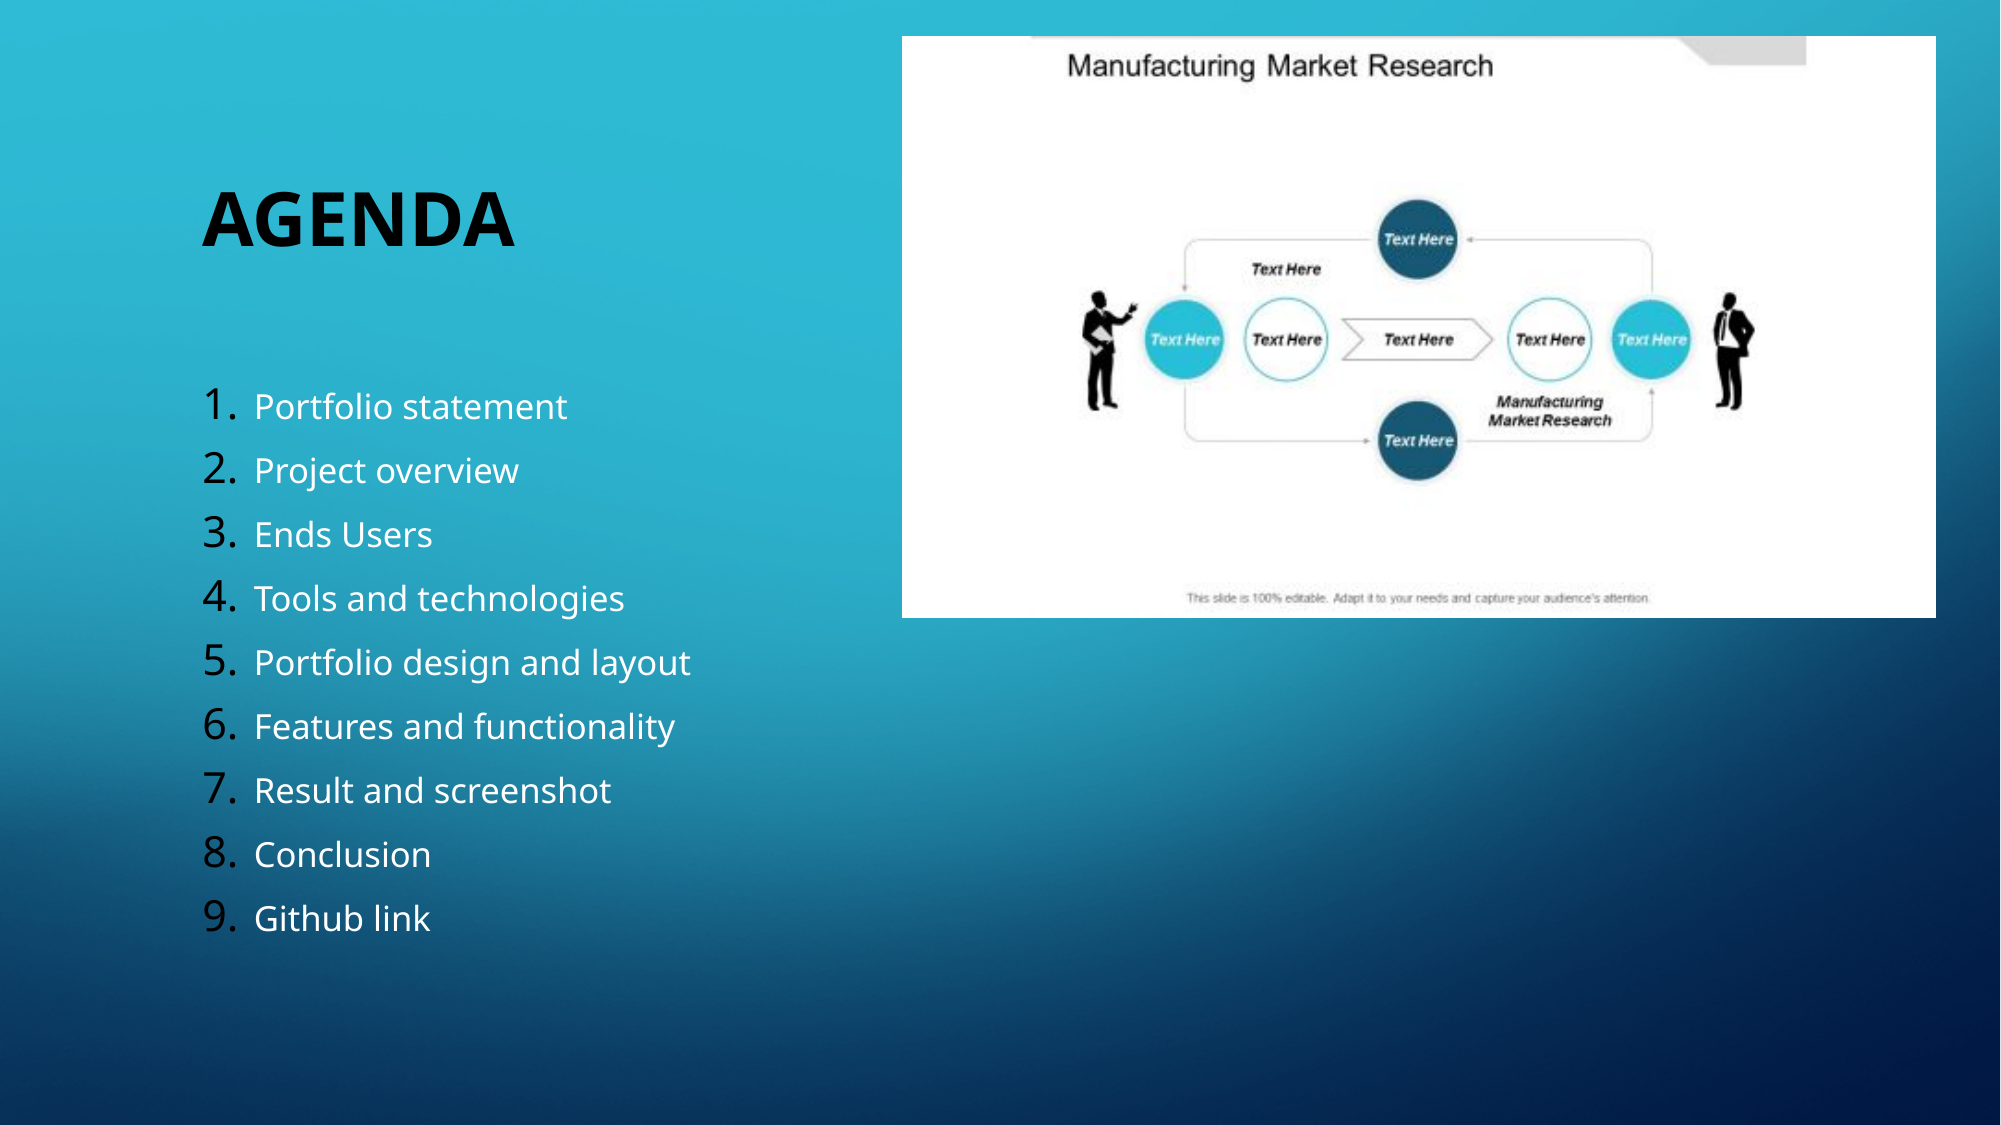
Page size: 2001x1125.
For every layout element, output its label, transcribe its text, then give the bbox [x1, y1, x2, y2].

title AGENDA [187, 101, 902, 344]
picture [902, 36, 1936, 618]
list Portfolio statement Project overview Ends Users Tools and technologies Portfolio design and layout Features and functionality Result and screenshot Conclusion Github link [187, 369, 1813, 951]
